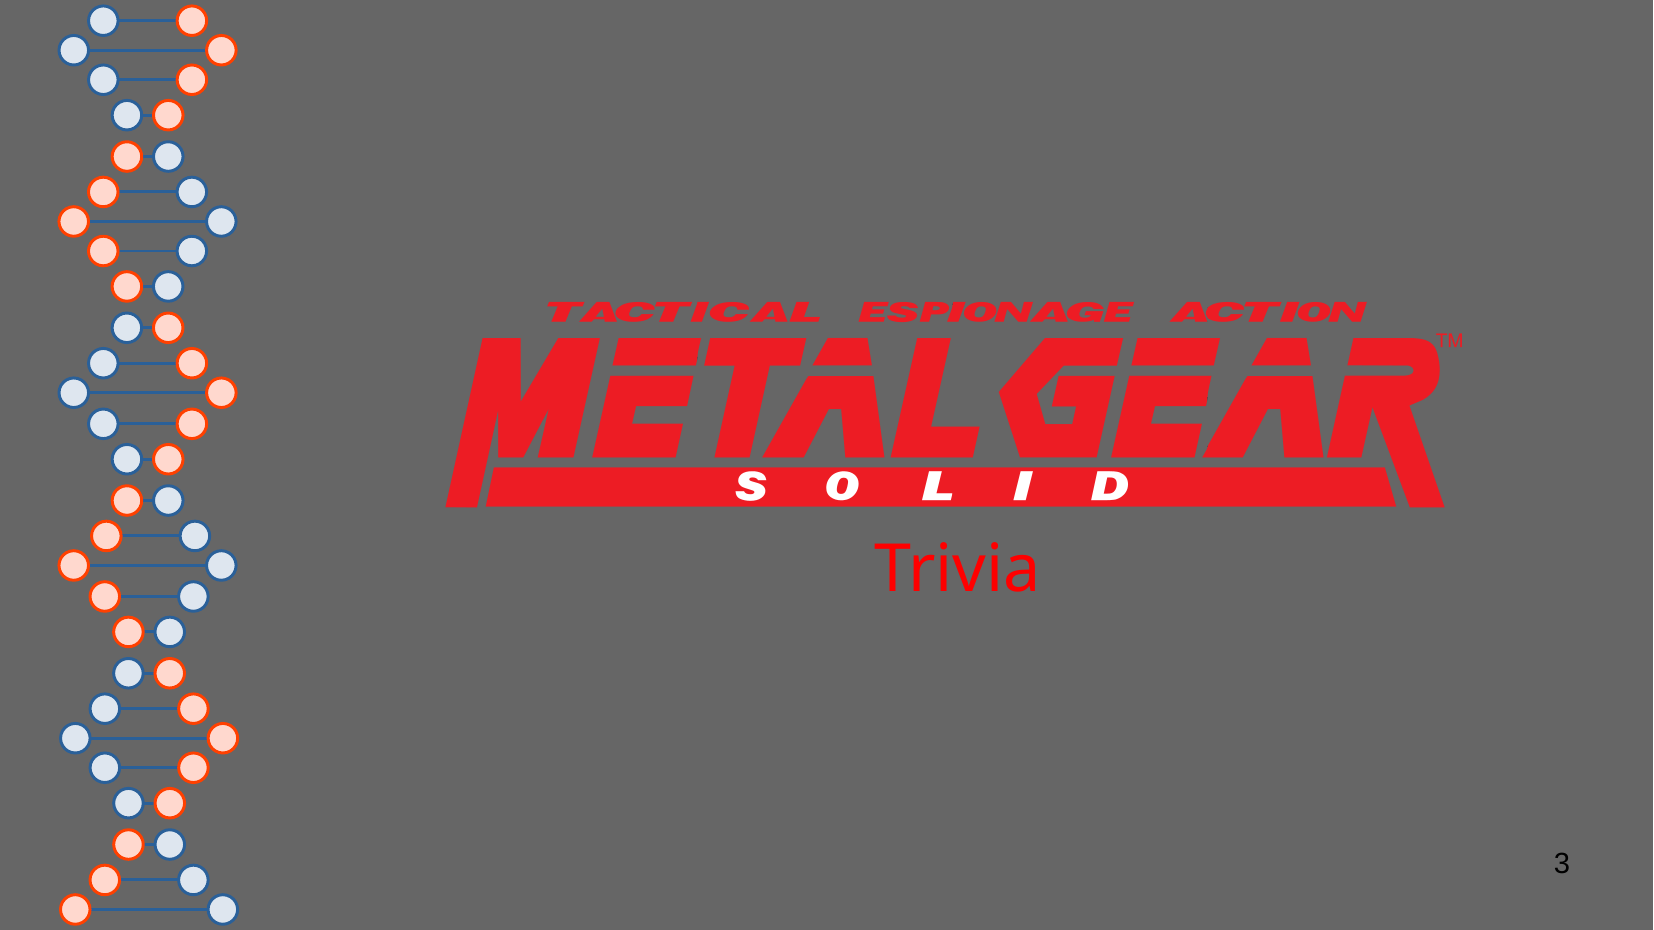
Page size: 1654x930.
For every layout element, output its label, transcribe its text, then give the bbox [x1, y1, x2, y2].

subtitle Trivia [828, 525, 1088, 607]
picture [443, 299, 1463, 511]
